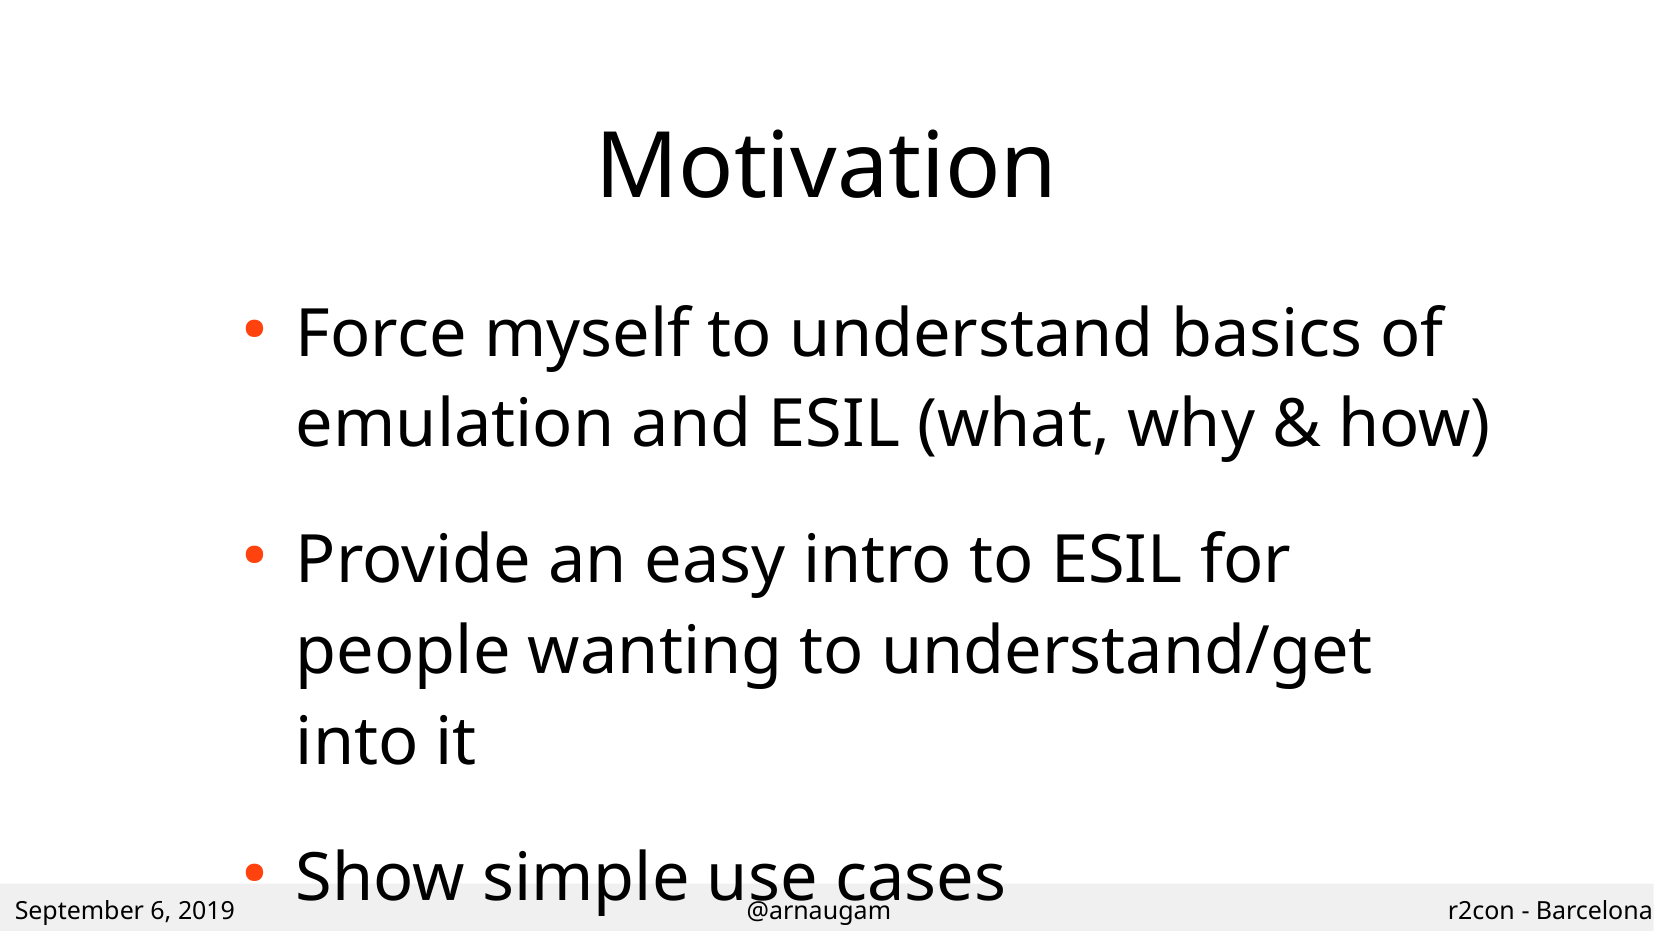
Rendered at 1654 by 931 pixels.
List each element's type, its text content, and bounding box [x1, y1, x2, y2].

title Motivation [82, 84, 1571, 240]
list Force myself to understand basics of emulation and ESIL (what, why & how) Provide an easy intro to ESIL for people wanting to understand/get into it Show simple use cases [225, 284, 1501, 631]
